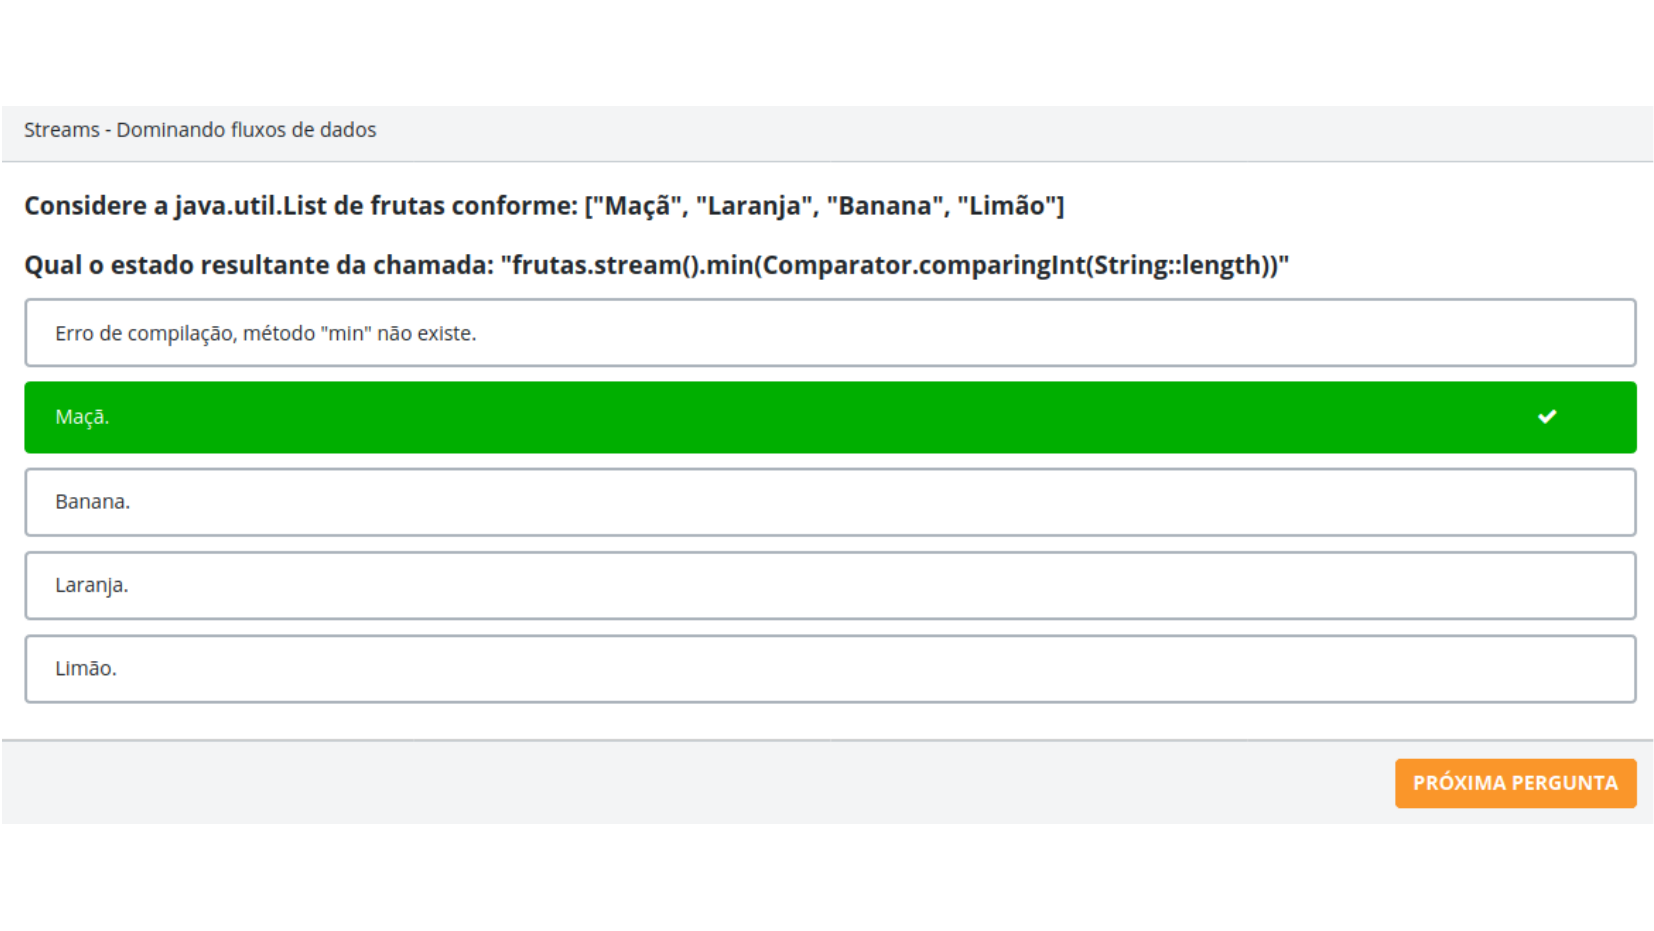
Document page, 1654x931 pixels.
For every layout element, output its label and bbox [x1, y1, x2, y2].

picture [2, 106, 1654, 825]
